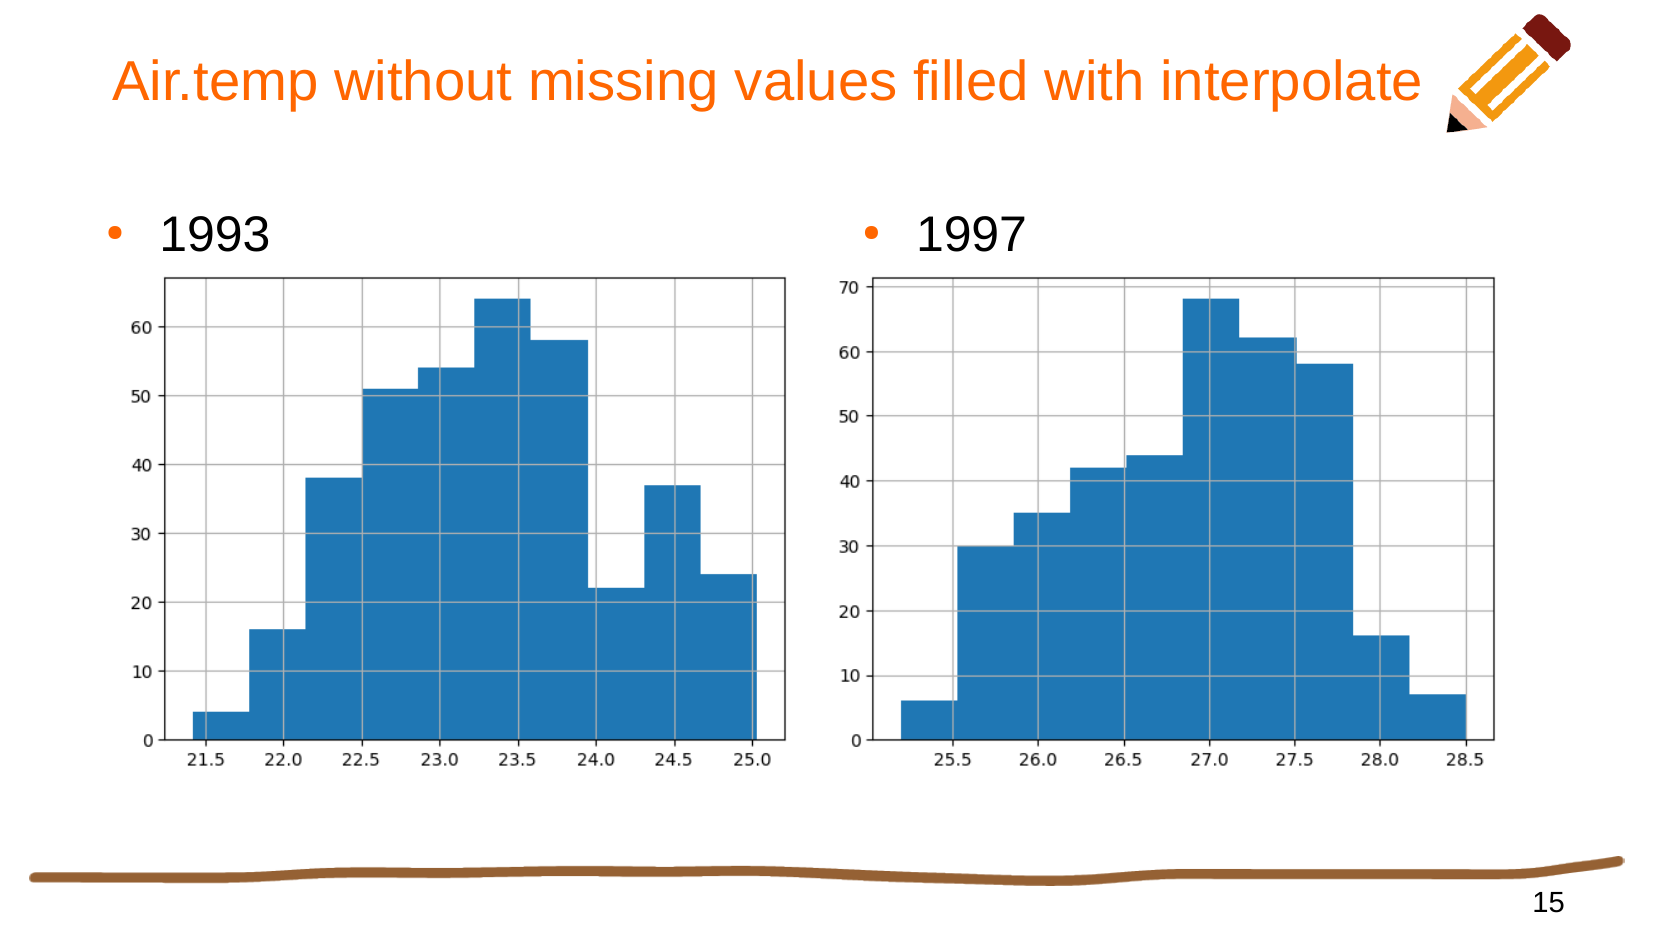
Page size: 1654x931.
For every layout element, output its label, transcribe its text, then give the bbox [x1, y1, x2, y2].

picture [826, 265, 1506, 782]
picture [1446, 14, 1571, 133]
list 1993 [88, 206, 809, 266]
list 1997 [845, 206, 1566, 266]
title Air.temp without missing values filled with interpolate [88, 29, 1447, 133]
picture [118, 265, 797, 782]
picture [29, 856, 1625, 886]
